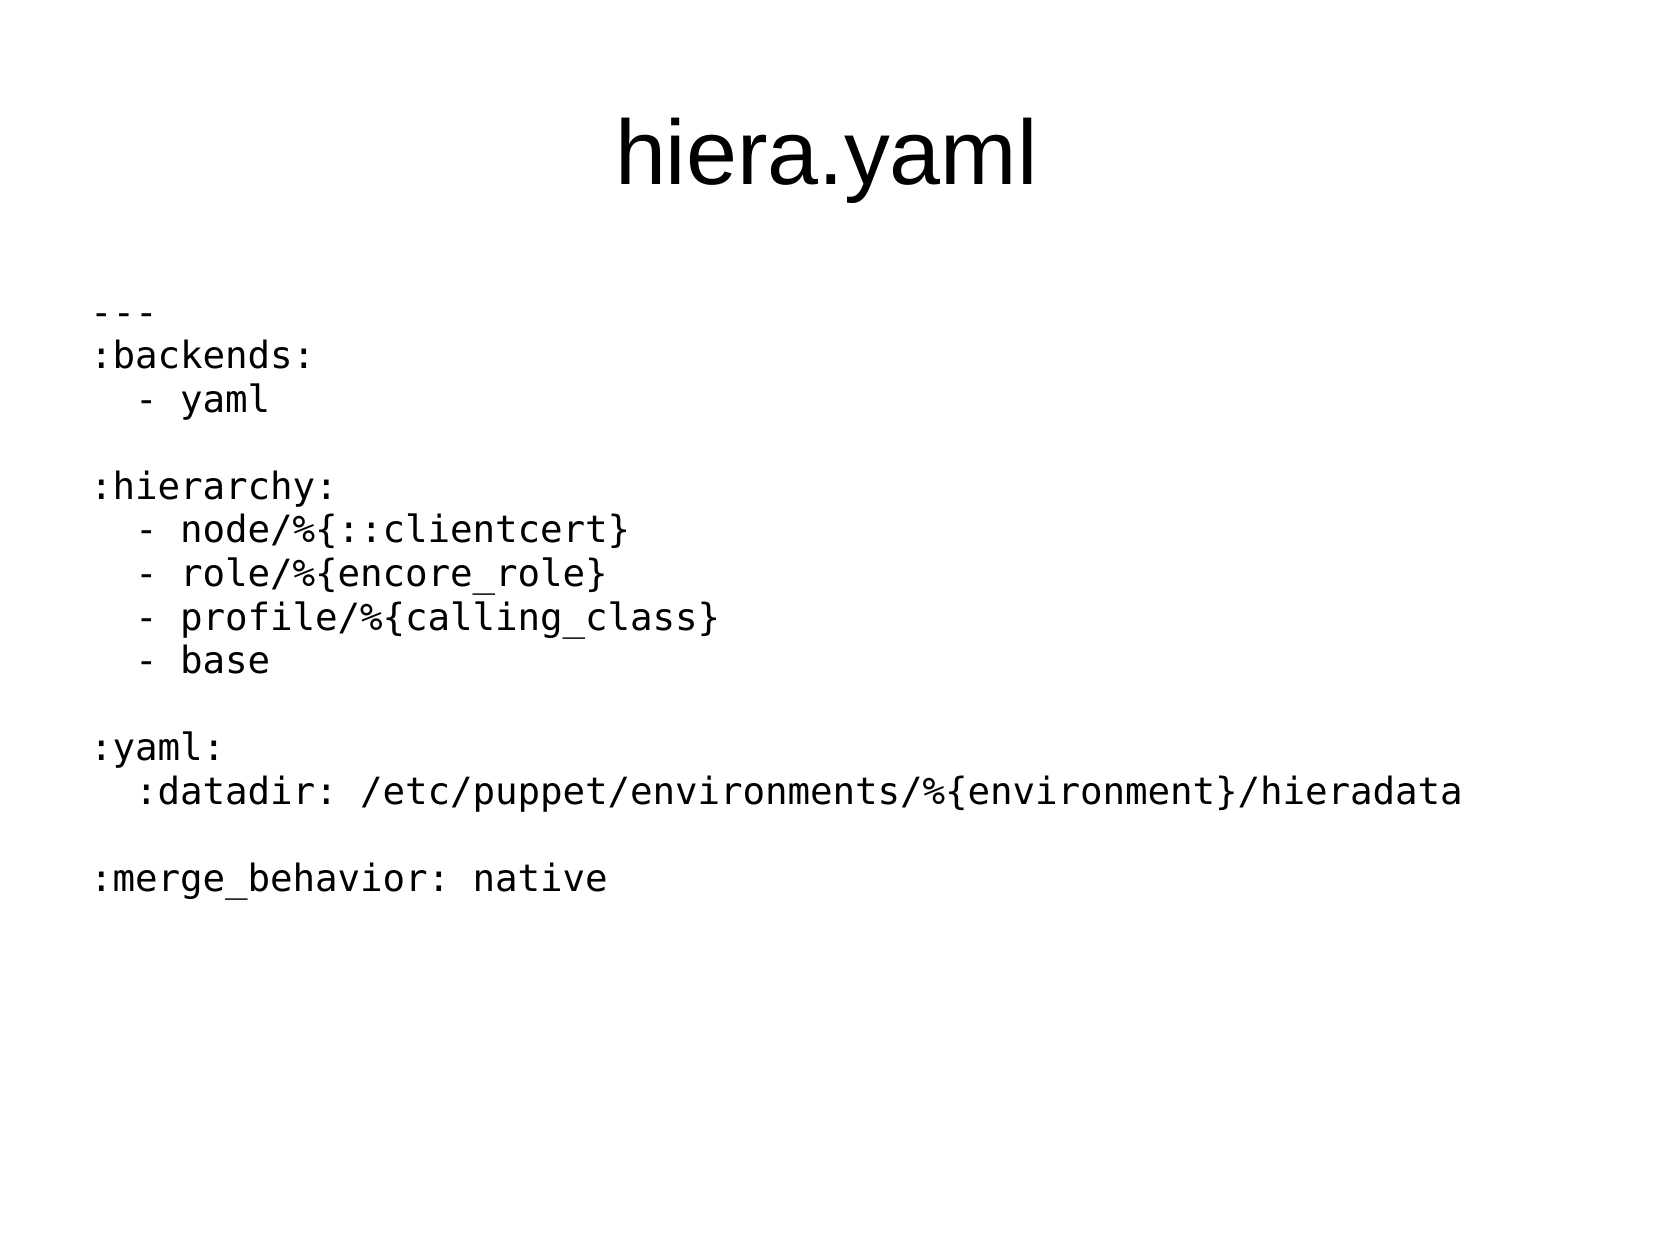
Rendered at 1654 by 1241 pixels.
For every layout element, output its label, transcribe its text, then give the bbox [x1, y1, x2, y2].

text_box --- :backends: - yaml :hierarchy: - node/%{::clientcert} - role/%{encore_role} - profile/%{calling_class} - base :yaml: :datadir: /etc/puppet/environments/%{environment}/hieradata :merge_behavior: native [75, 283, 1591, 1126]
title hiera.yaml [82, 49, 1571, 257]
